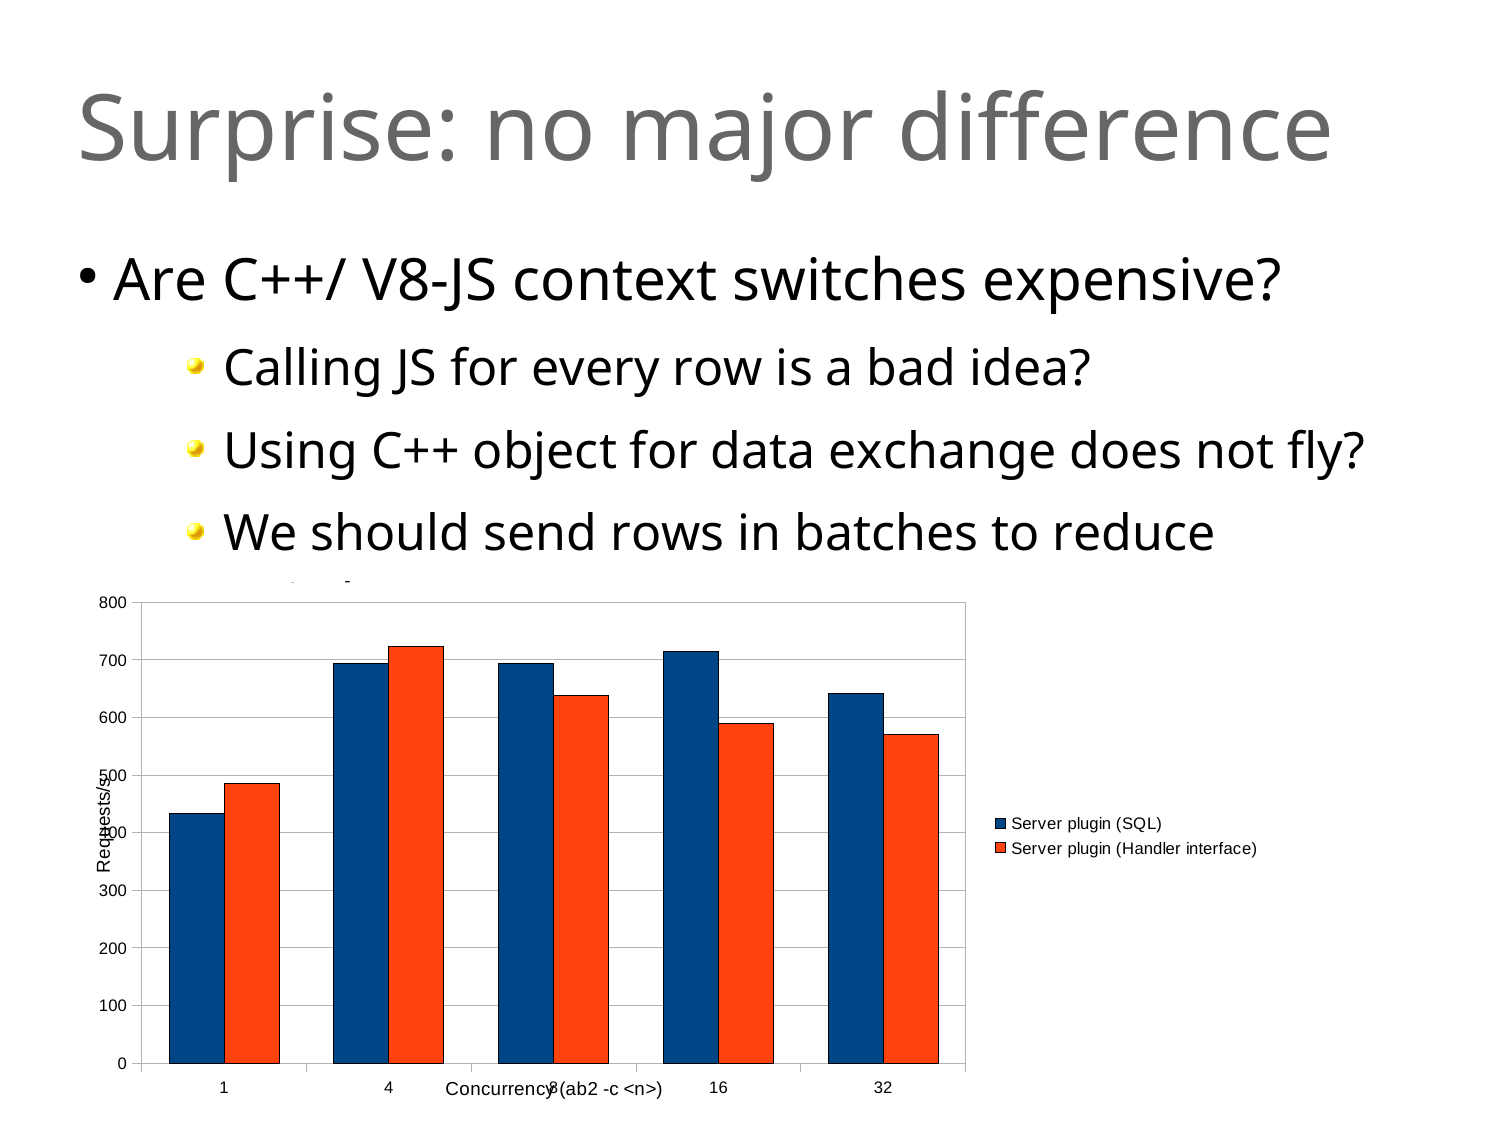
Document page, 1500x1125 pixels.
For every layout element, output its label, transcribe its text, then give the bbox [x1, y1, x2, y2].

title Surprise: no major difference [62, 0, 1438, 251]
chart [62, 582, 1265, 1117]
list Are C++/ V8-JS context switches expensive? Calling JS for every row is a bad idea? Using C++ object for data exchange does not fly? We should send rows in batches to reduce switches [62, 251, 1438, 981]
